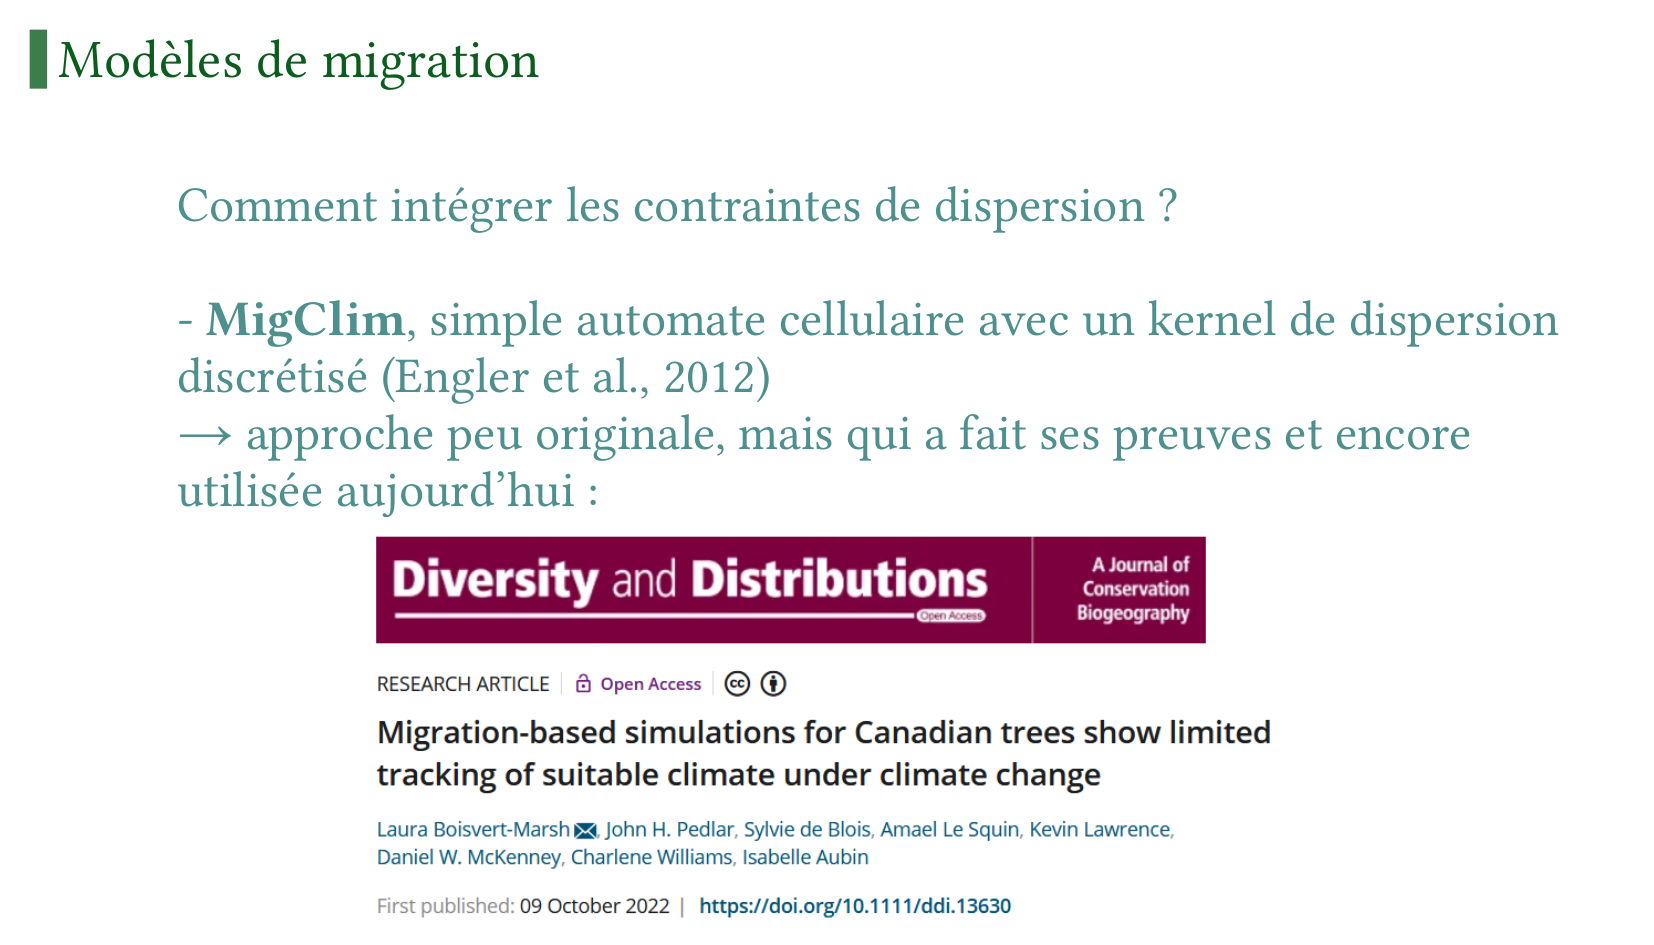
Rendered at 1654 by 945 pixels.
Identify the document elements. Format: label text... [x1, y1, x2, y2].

text_box [29, 29, 48, 89]
subtitle Modèles de migration [59, 29, 1571, 119]
text_box Comment intégrer les contraintes de dispersion ? - MigClim, simple automate cellulaire avec un kernel de dispersion discrétisé (Engler et al., 2012) → approche peu originale, mais qui a fait ses preuves et encore utilisée aujourd’hui : [177, 177, 1571, 520]
picture [374, 529, 1280, 922]
